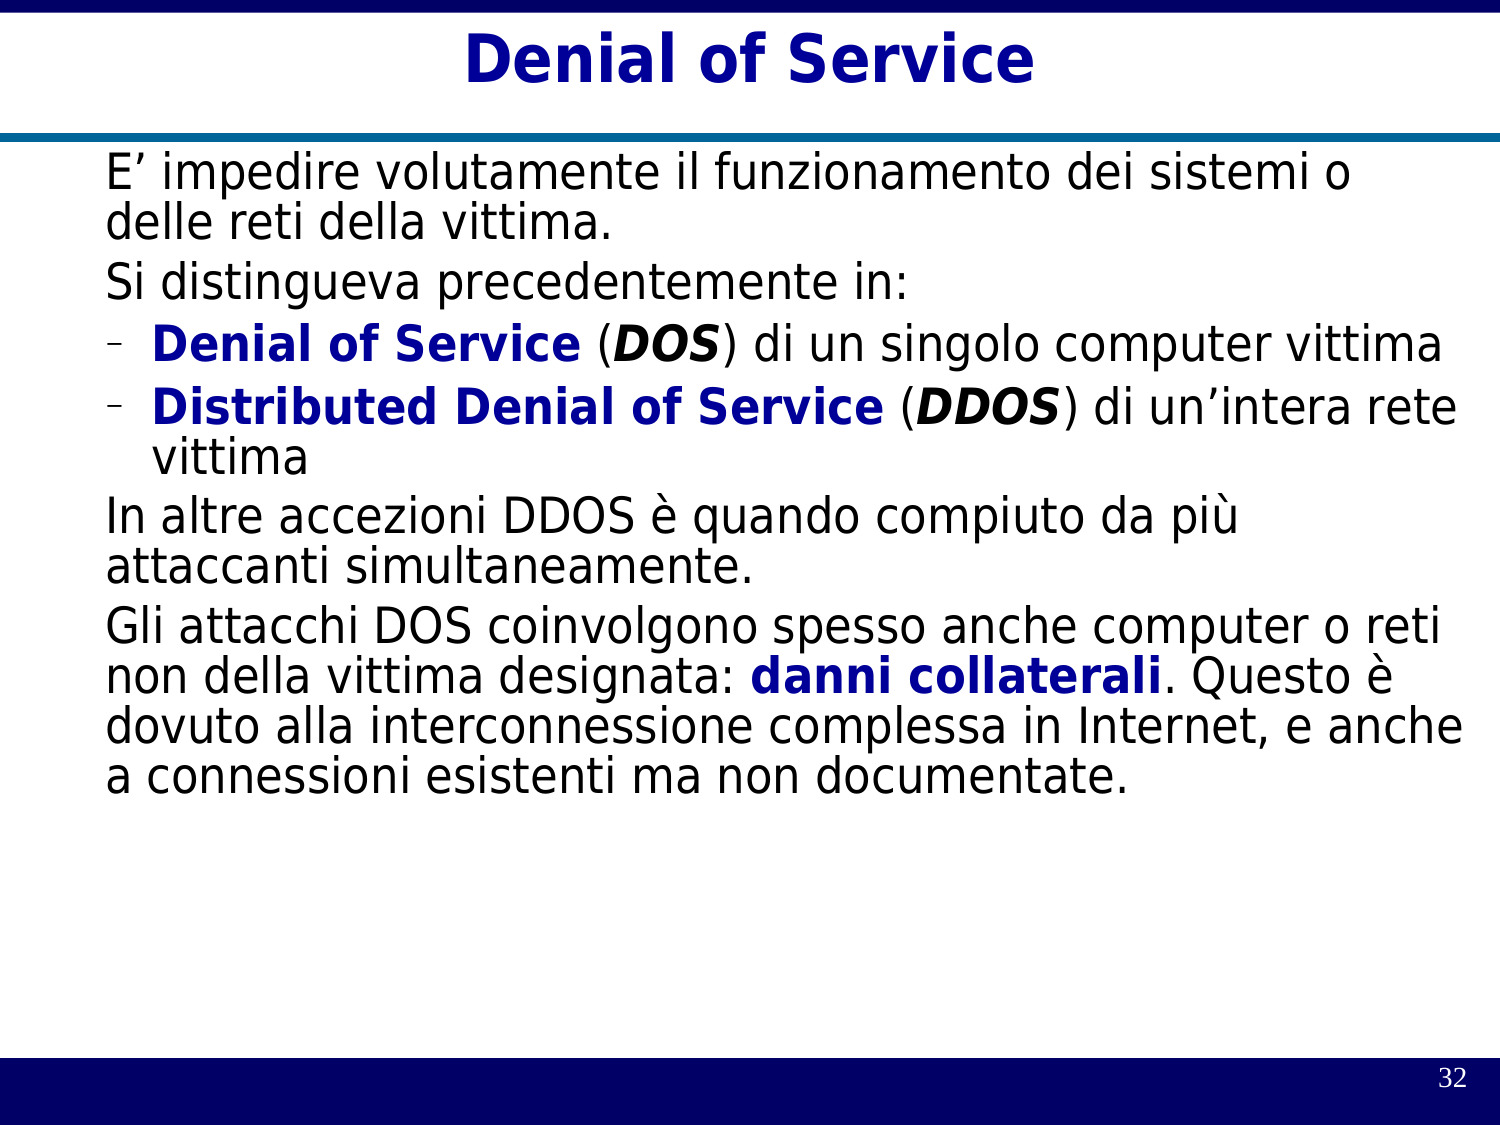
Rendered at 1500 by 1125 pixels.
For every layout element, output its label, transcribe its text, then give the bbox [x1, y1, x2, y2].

title Denial of Service [30, 0, 1471, 126]
list E’ impedire volutamente il funzionamento dei sistemi o delle reti della vittima. Si distingueva precedentemente in: Denial of Service (DOS) di un singolo computer vittima Distributed Denial of Service (DDOS) di un’intera rete vittima In altre accezioni DDOS è quando compiuto da più attaccanti simultaneamente. Gli attacchi DOS coinvolgono spesso anche computer o reti non della vittima designata: danni collaterali. Questo è dovuto alla interconnessione complessa in Internet, e anche a connessioni esistenti ma non documentate. [30, 149, 1471, 1021]
